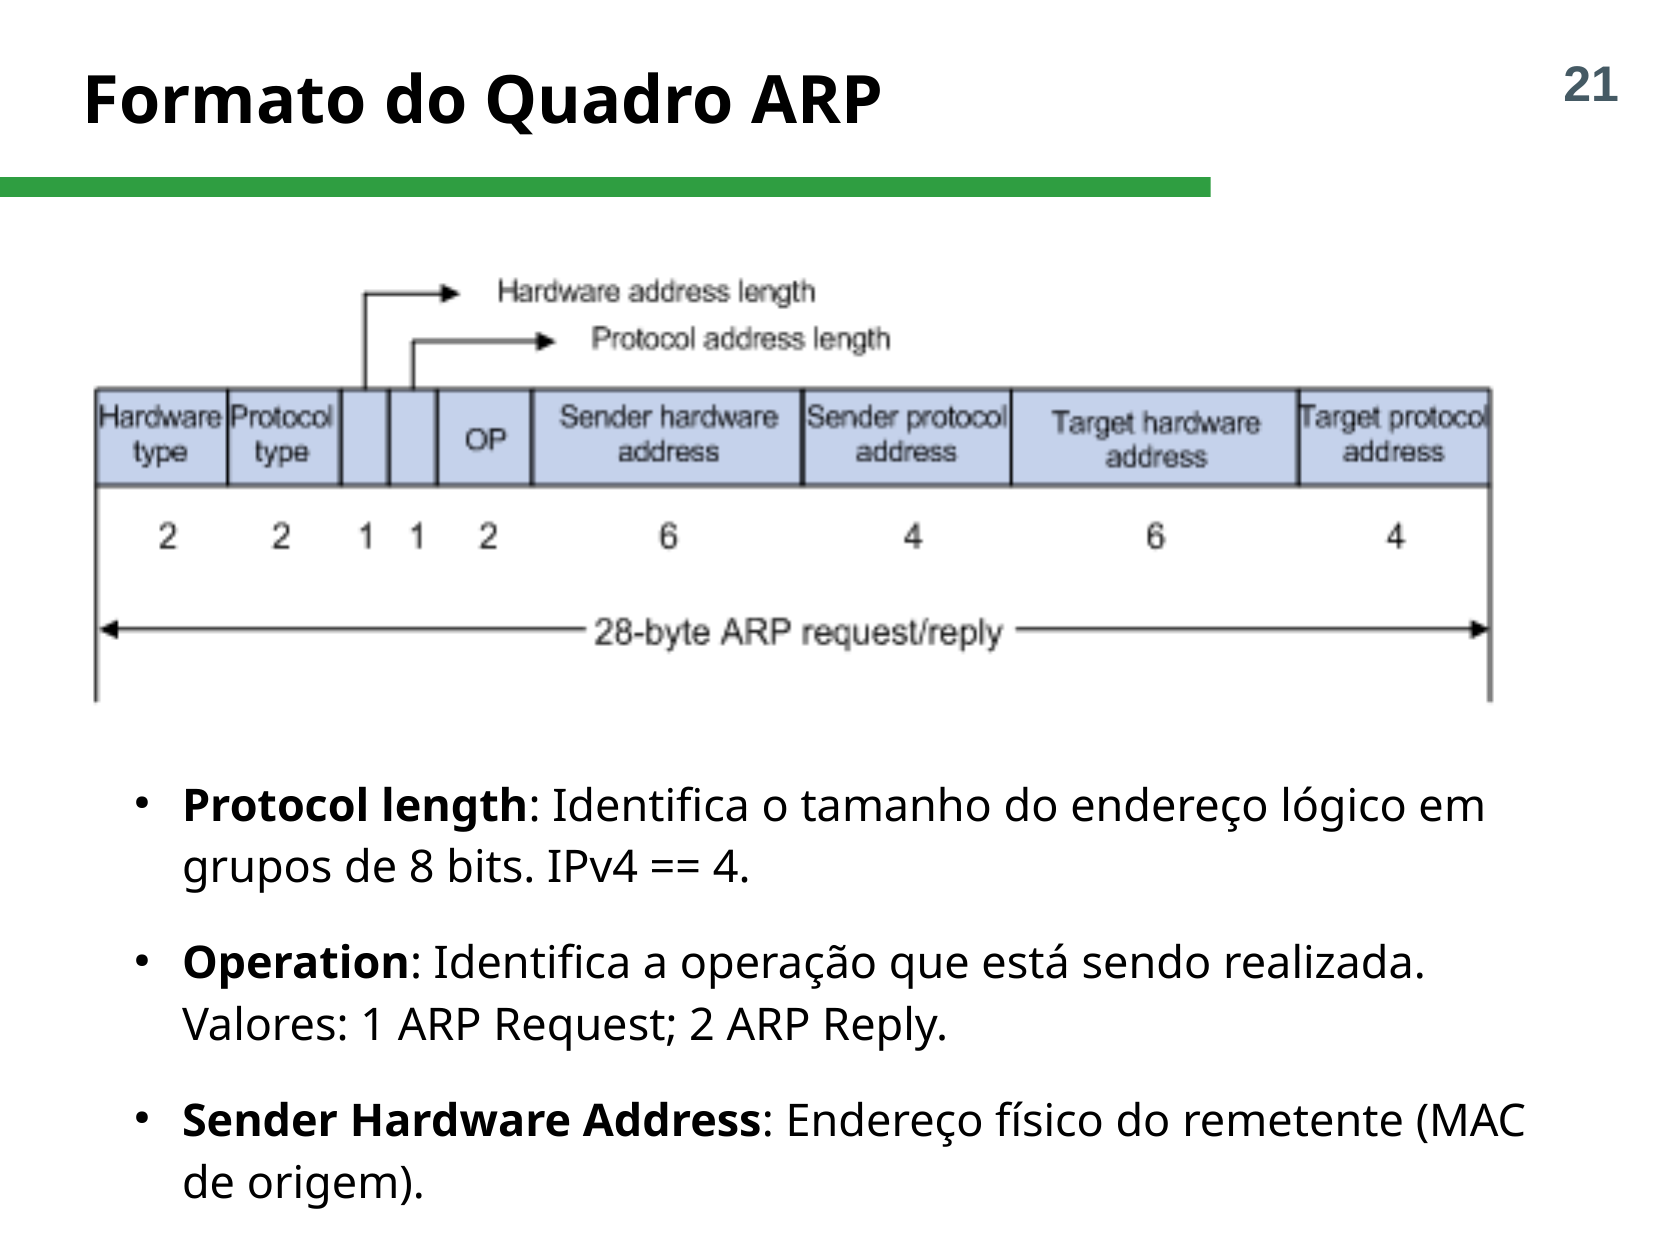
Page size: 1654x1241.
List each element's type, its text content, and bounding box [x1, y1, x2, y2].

title Formato do Quadro ARP [82, 0, 1152, 202]
picture [89, 267, 1506, 709]
list Protocol length: Identifica o tamanho do endereço lógico em grupos de 8 bits. IPv4 == 4. Operation: Identifica a operação que está sendo realizada. Valores: 1 ARP Request; 2 ARP Reply. Sender Hardware Address: Endereço físico do remetente (MAC de origem). [118, 773, 1536, 1215]
